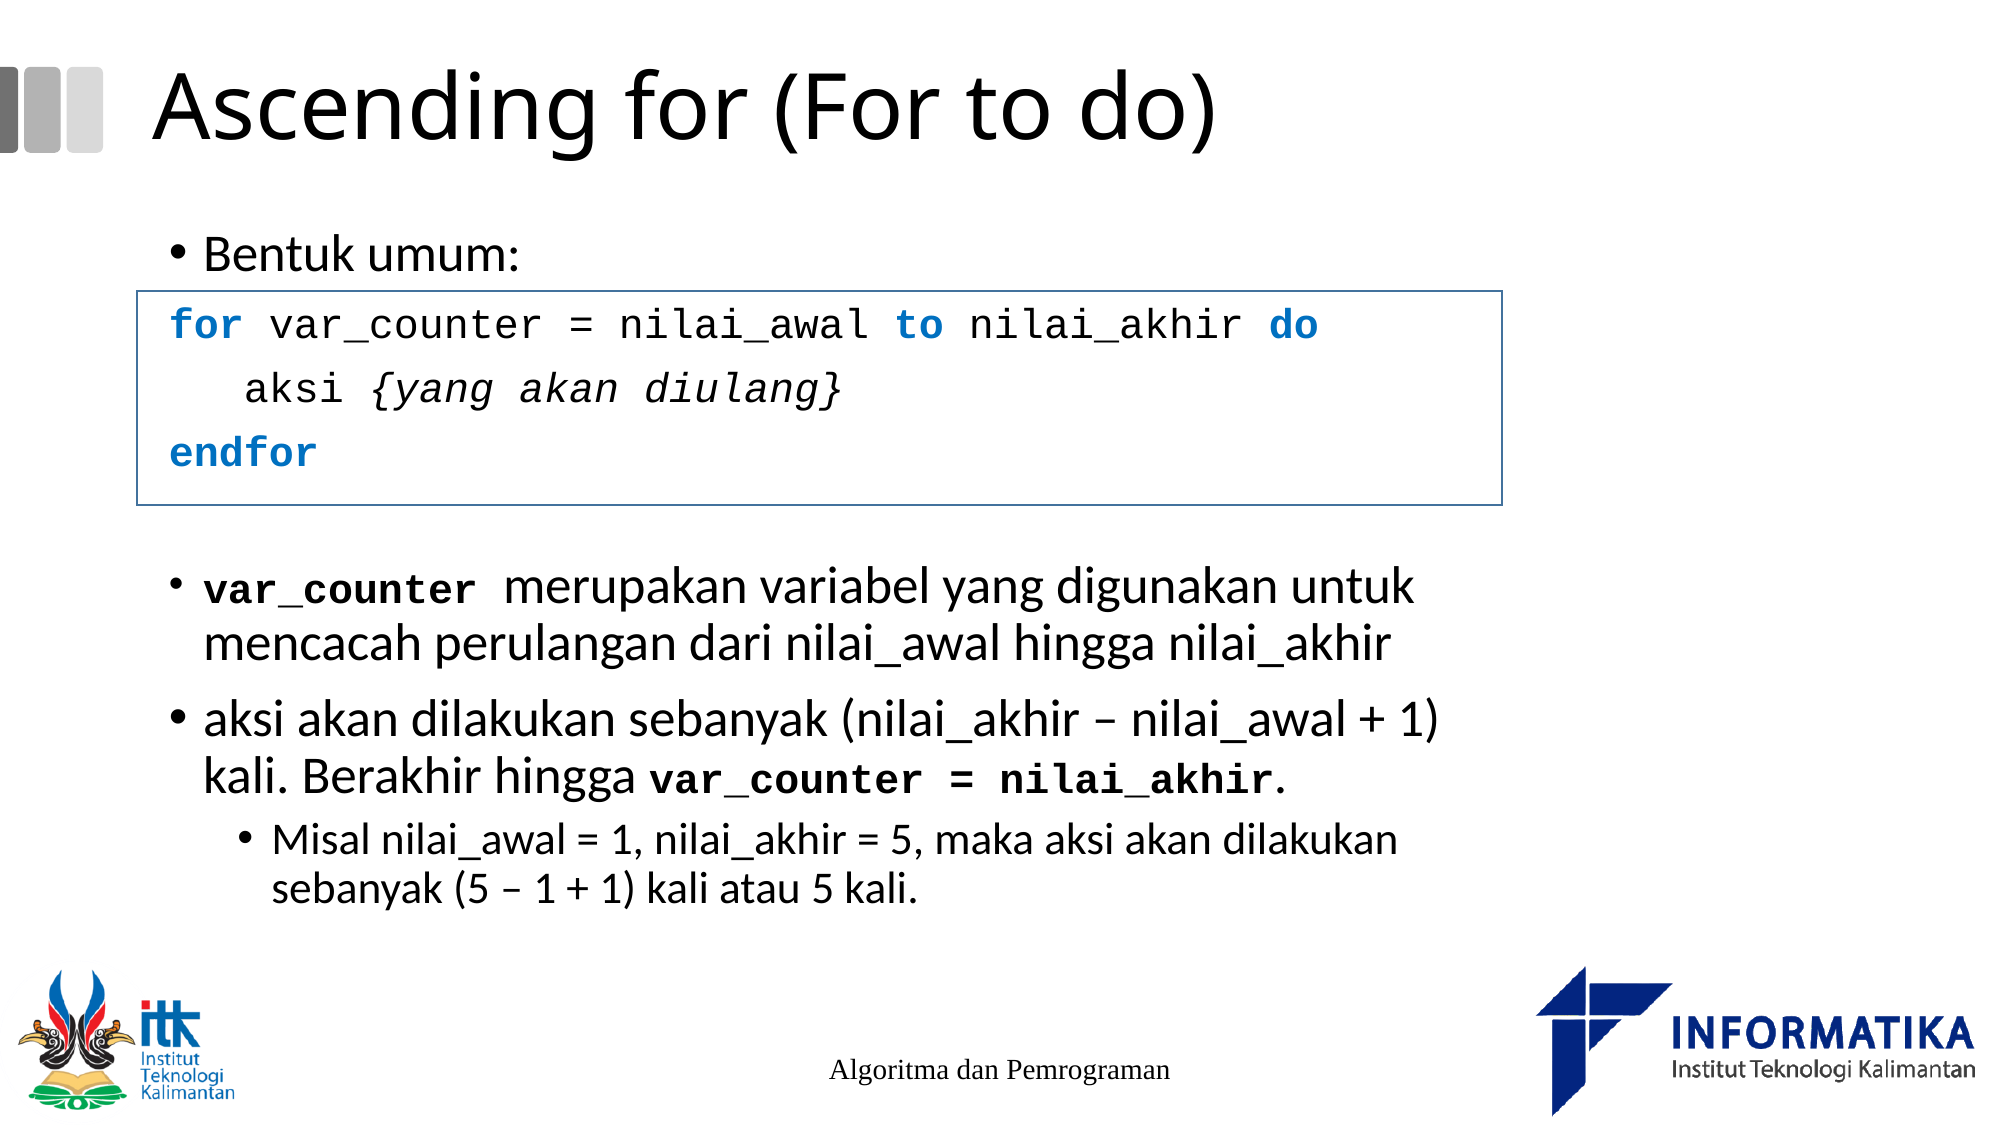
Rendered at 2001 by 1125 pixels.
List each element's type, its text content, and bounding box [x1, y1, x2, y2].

list Bentuk umum: for var_counter = nilai_awal to nilai_akhir do aksi {yang akan diulang} endfor var_counter merupakan variabel yang digunakan untuk mencacah perulangan dari nilai_awal hingga nilai_akhir aksi akan dilakukan sebanyak (nilai_akhir – nilai_awal + 1) kali. Berakhir hingga var_counter = nilai_akhir. Misal nilai_awal = 1, nilai_akhir = 5, maka aksi akan dilakukan sebanyak (5 – 1 + 1) kali atau 5 kali. [154, 218, 1490, 290]
title Ascending for (For to do) [137, 1, 1863, 219]
picture [0, 935, 253, 1125]
list Bentuk umum: for var_counter = nilai_awal to nilai_akhir do aksi {yang akan diulang} endfor var_counter merupakan variabel yang digunakan untuk mencacah perulangan dari nilai_awal hingga nilai_akhir aksi akan dilakukan sebanyak (nilai_akhir – nilai_awal + 1) kali. Berakhir hingga var_counter = nilai_akhir. Misal nilai_awal = 1, nilai_akhir = 5, maka aksi akan dilakukan sebanyak (5 – 1 + 1) kali atau 5 kali. [154, 506, 1490, 933]
picture [1534, 965, 1976, 1118]
list Bentuk umum: for var_counter = nilai_awal to nilai_akhir do aksi {yang akan diulang} endfor var_counter merupakan variabel yang digunakan untuk mencacah perulangan dari nilai_awal hingga nilai_akhir aksi akan dilakukan sebanyak (nilai_akhir – nilai_awal + 1) kali. Berakhir hingga var_counter = nilai_akhir. Misal nilai_awal = 1, nilai_akhir = 5, maka aksi akan dilakukan sebanyak (5 – 1 + 1) kali atau 5 kali. [154, 292, 1490, 504]
